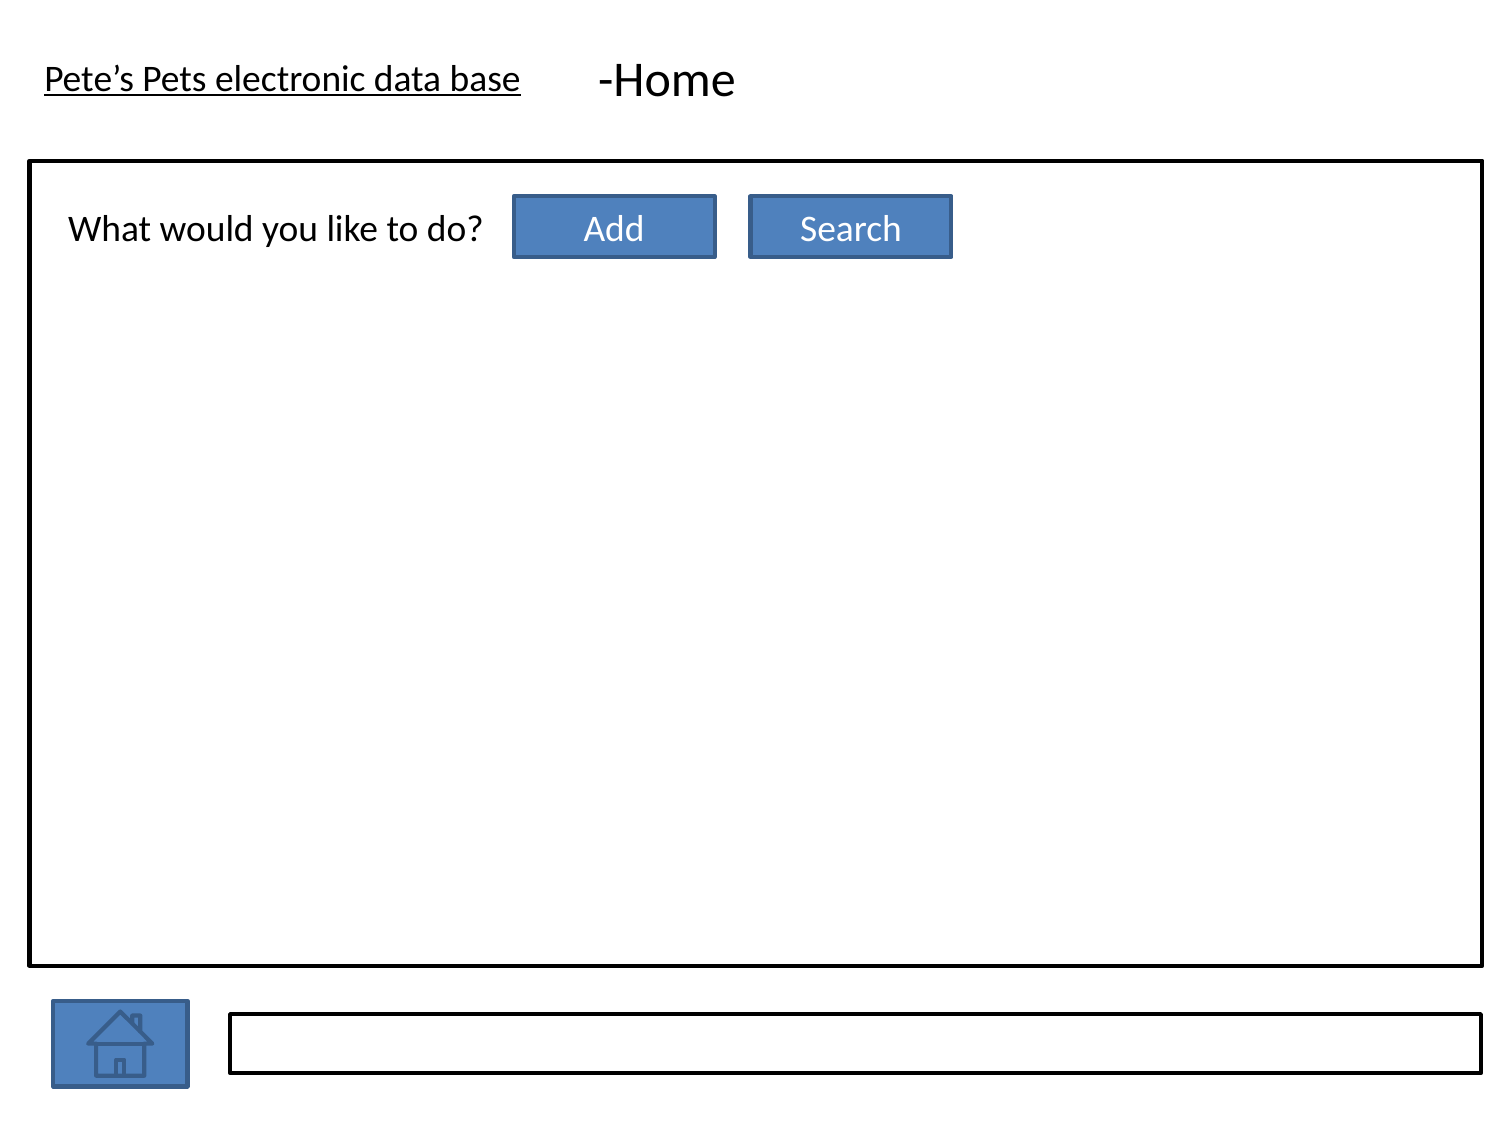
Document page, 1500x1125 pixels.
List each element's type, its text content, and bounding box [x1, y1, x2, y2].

text_box [230, 1014, 1481, 1073]
text_box Search [751, 196, 951, 257]
text_box Add [514, 196, 715, 257]
text_box [53, 1000, 188, 1087]
text_box -Home [583, 38, 987, 115]
text_box Pete’s Pets electronic data base [29, 46, 538, 107]
text_box What would you like to do? [53, 196, 514, 257]
text_box [29, 161, 1482, 966]
